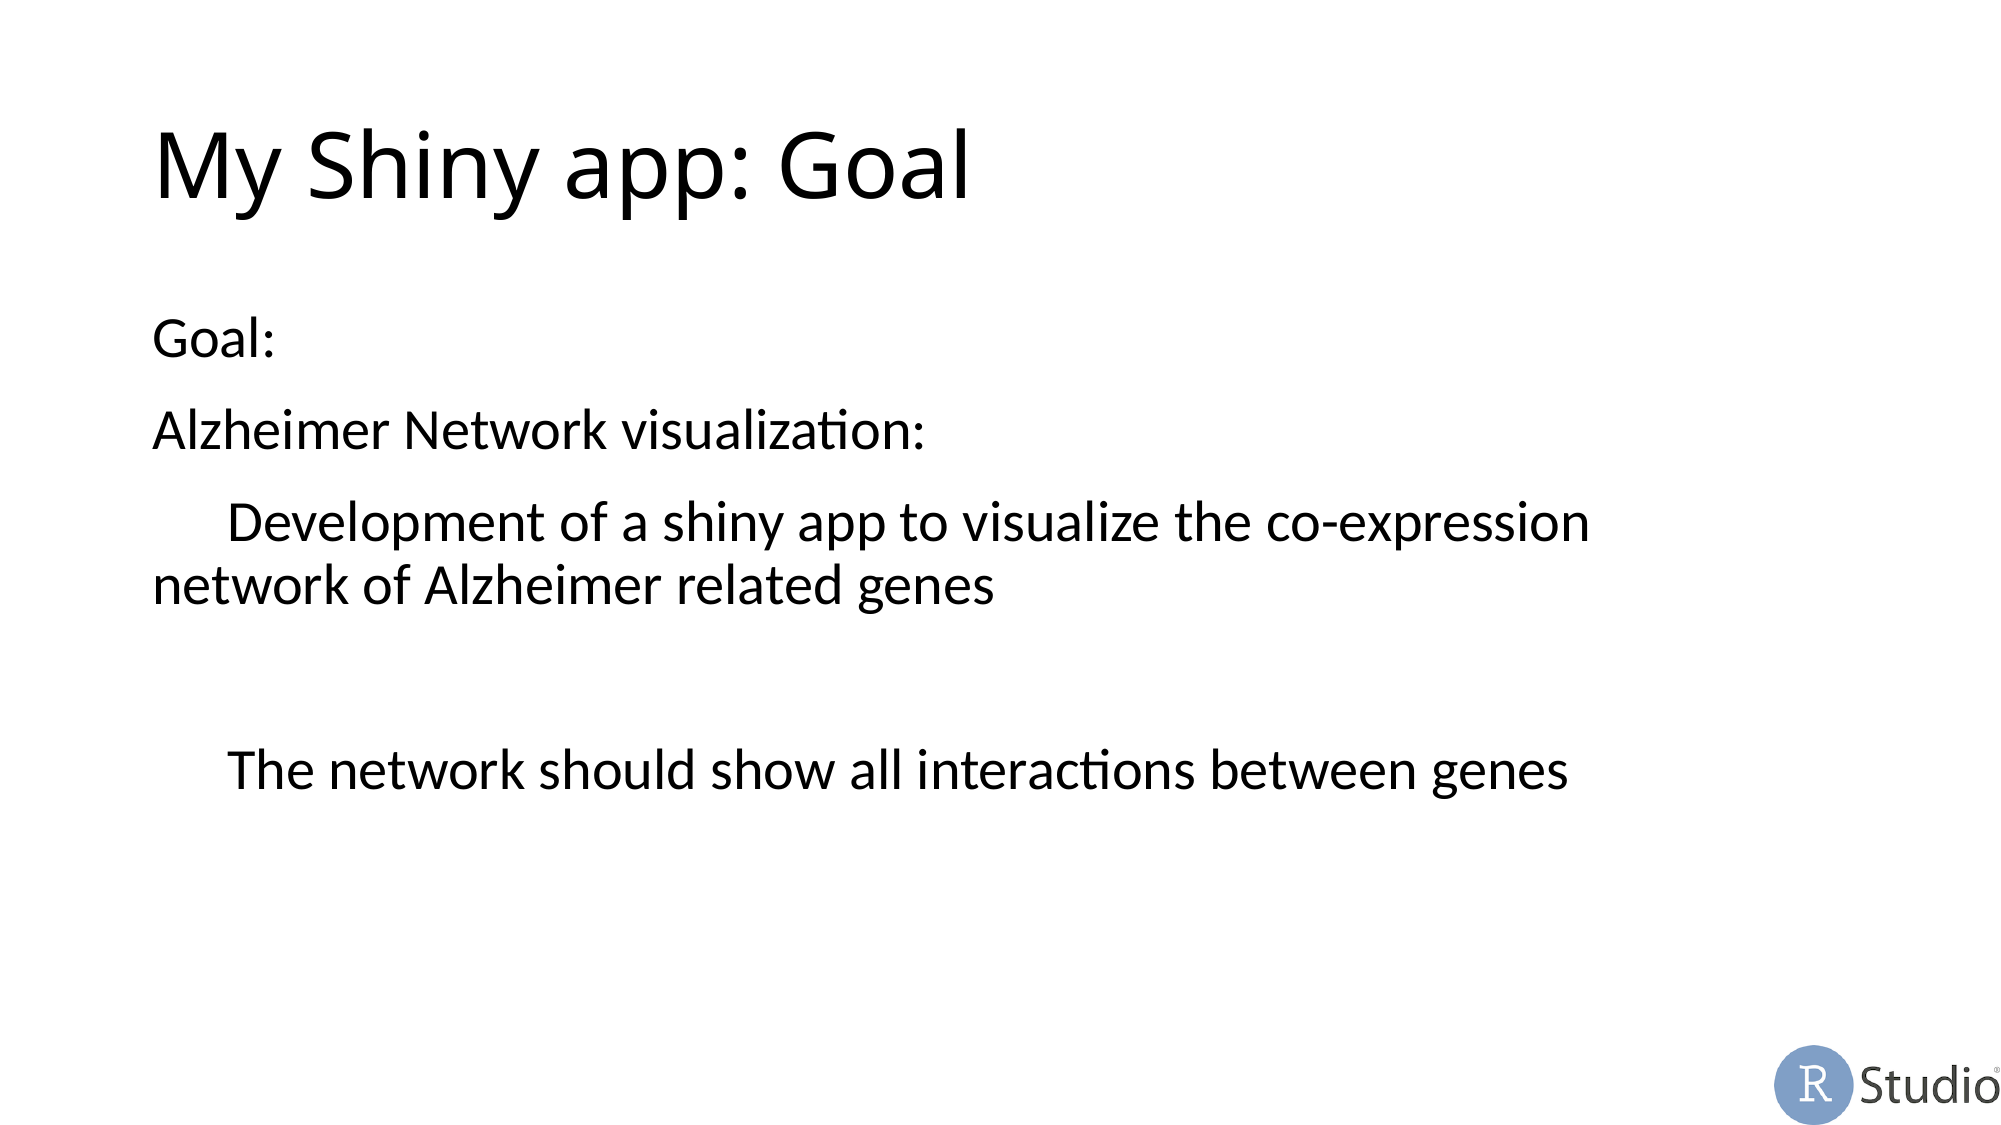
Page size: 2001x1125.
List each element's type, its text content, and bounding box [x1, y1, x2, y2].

list Goal: Alzheimer Network visualization: Development of a shiny app to visualize the co-expression network of Alzheimer related genes The network should show all interactions between genes [137, 299, 1863, 1014]
picture [1774, 1045, 2000, 1125]
title My Shiny app: Goal [137, 59, 1863, 278]
